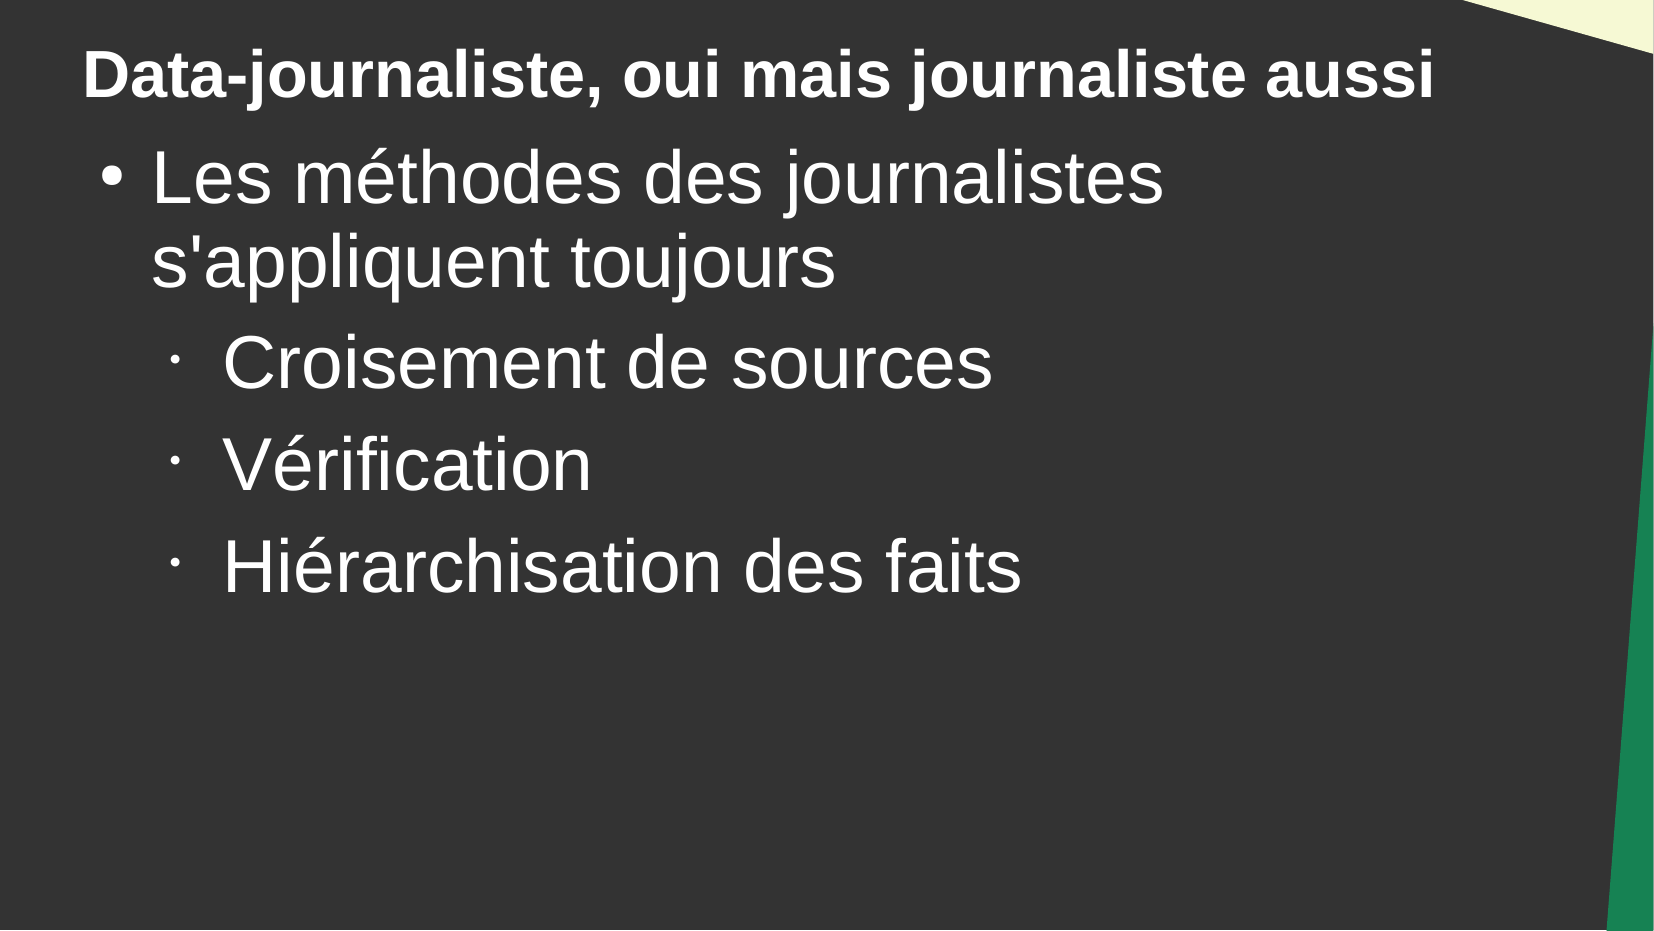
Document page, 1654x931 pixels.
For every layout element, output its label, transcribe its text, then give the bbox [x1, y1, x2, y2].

text_box [1462, 0, 1654, 55]
title Data-journaliste, oui mais journaliste aussi [82, 37, 1571, 122]
text_box [1606, 316, 1654, 931]
list Les méthodes des journalistes s'appliquent toujours Croisement de sources Vérification Hiérarchisation des faits [80, 135, 1560, 762]
